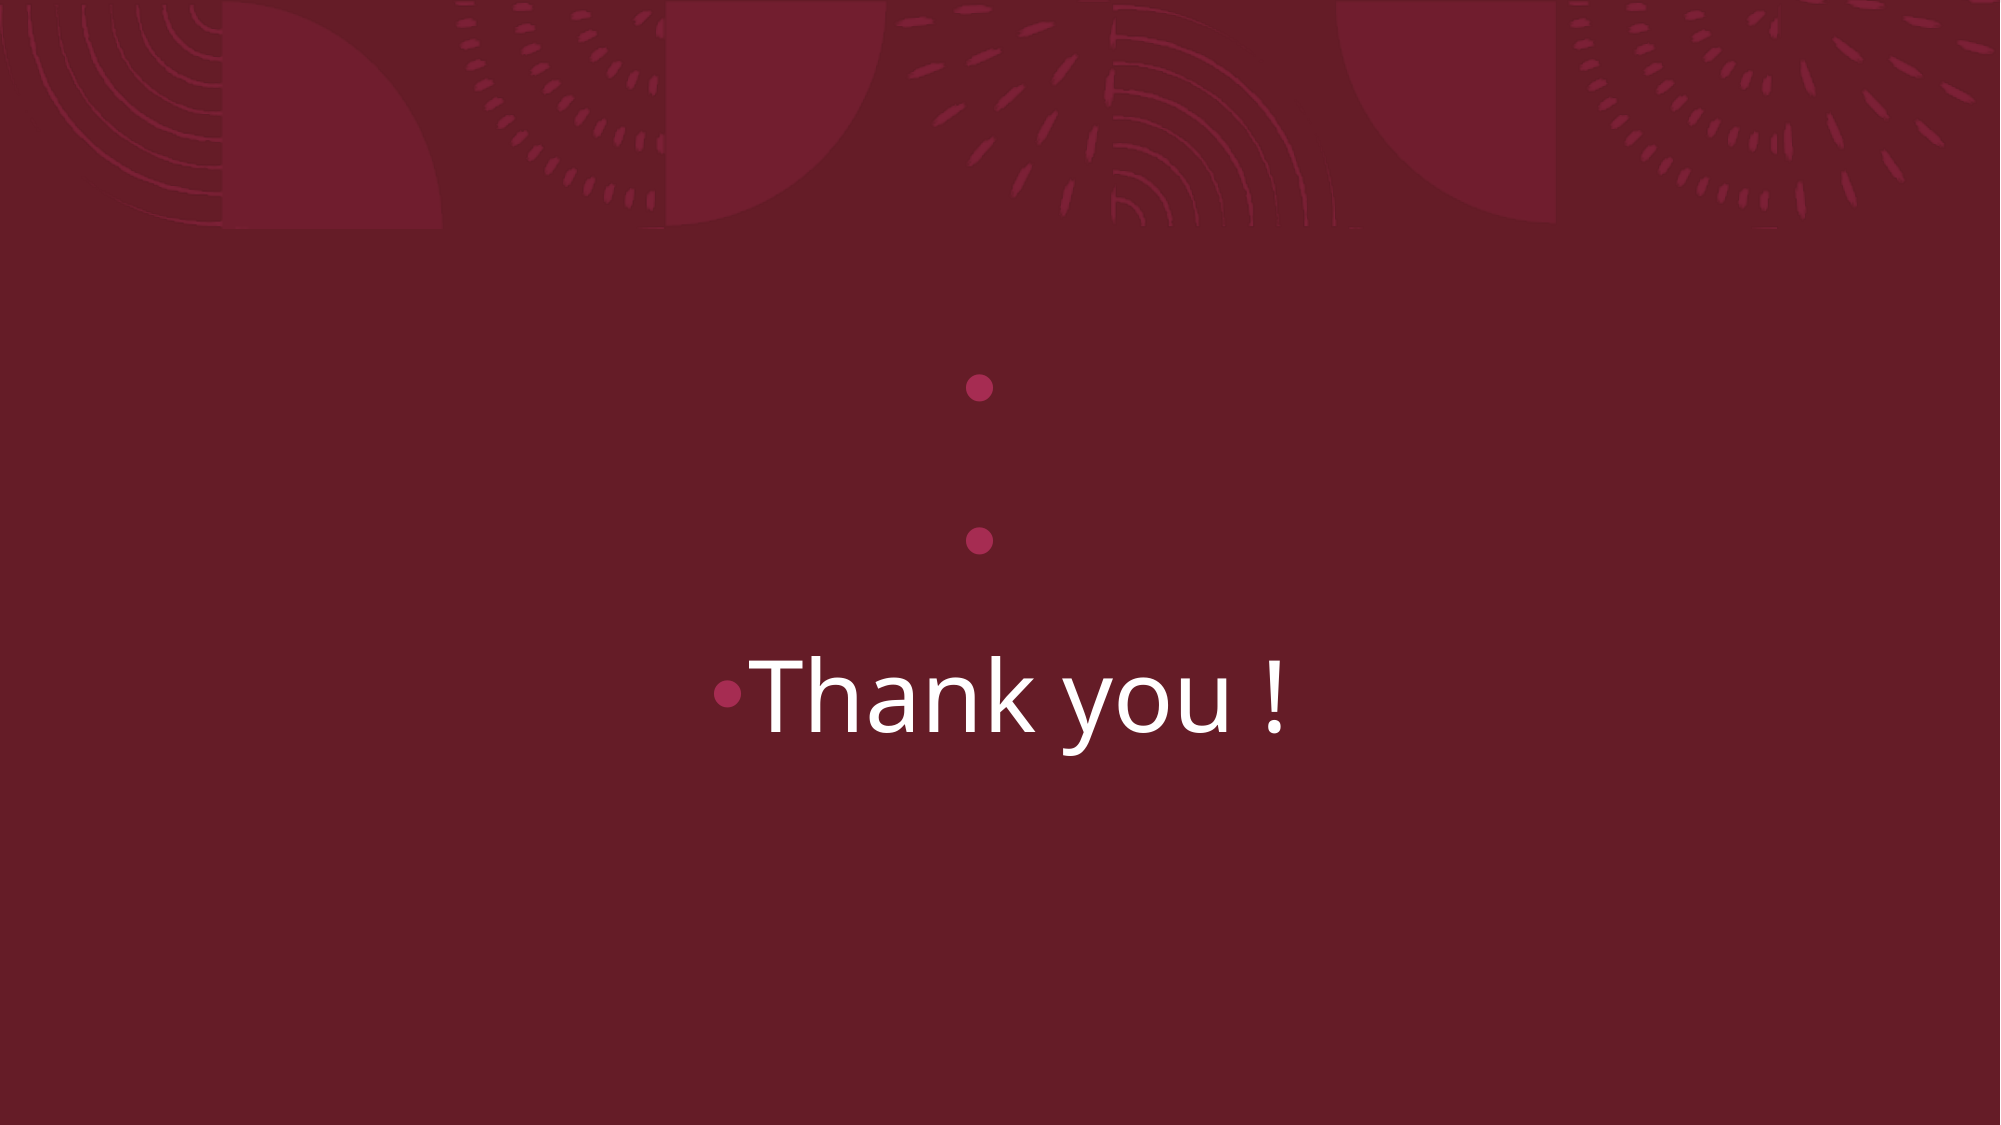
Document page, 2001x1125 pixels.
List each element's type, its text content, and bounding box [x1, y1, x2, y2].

list Thank you ! [137, 319, 1863, 1009]
